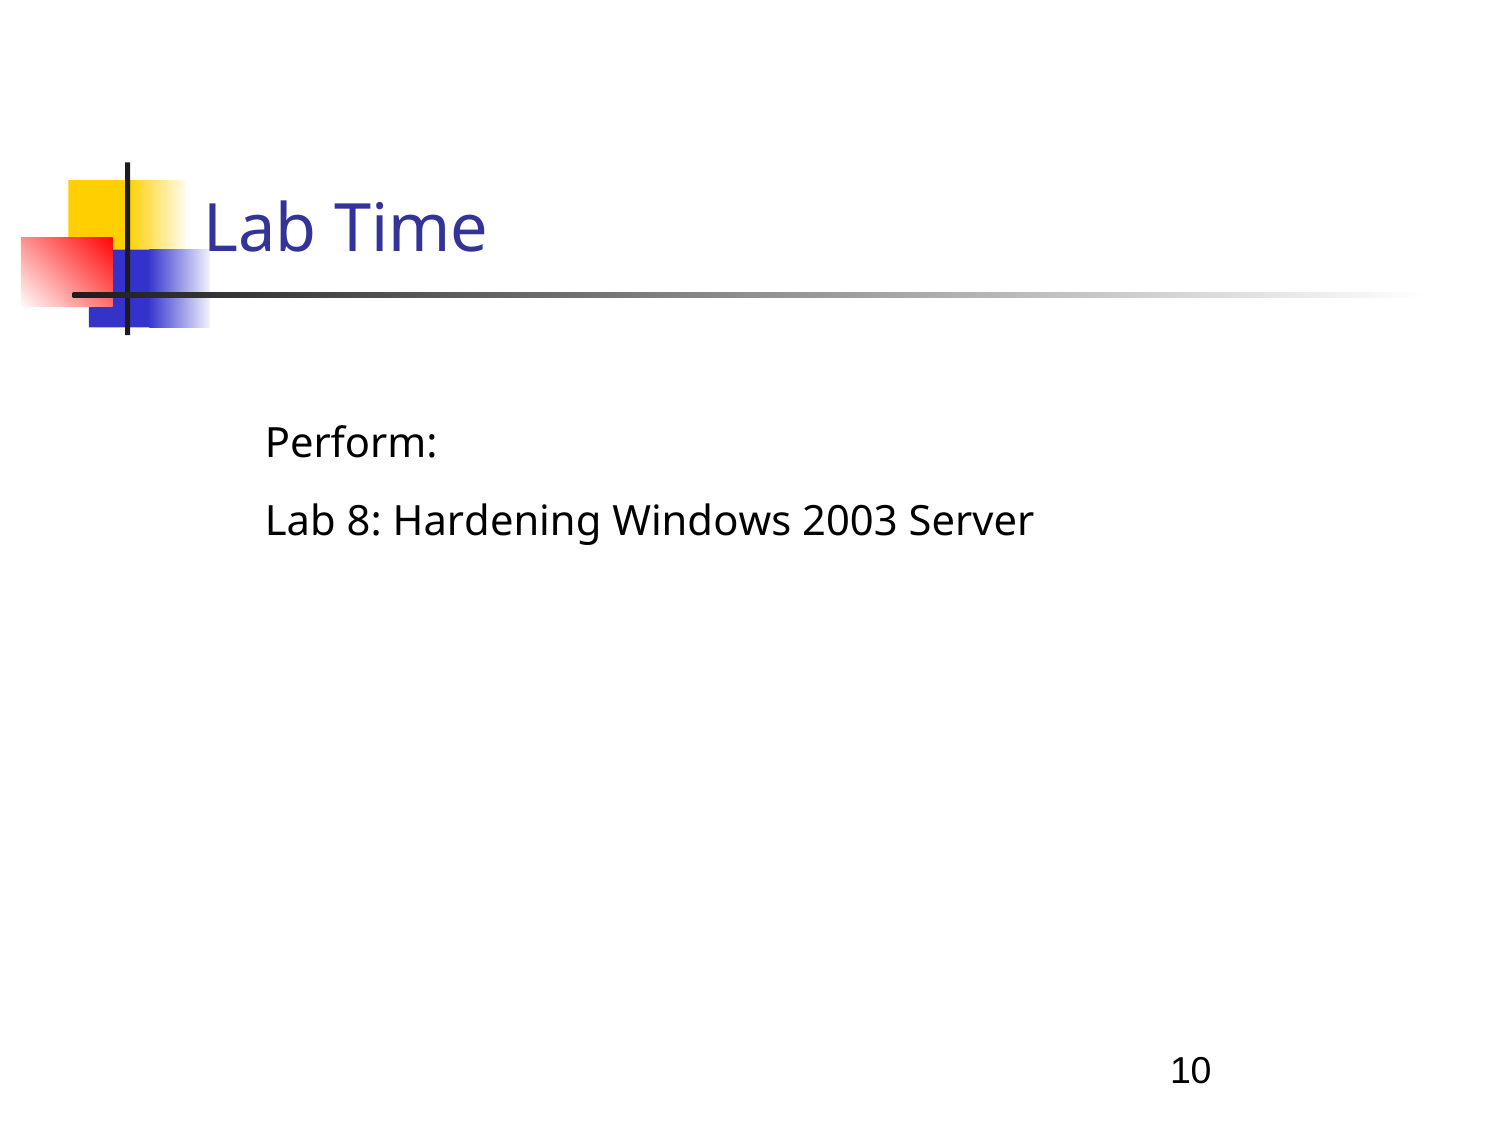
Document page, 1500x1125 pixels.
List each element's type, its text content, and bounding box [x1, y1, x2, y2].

list Perform: Lab 8: Hardening Windows 2003 Server [193, 331, 1469, 1007]
title Lab Time [188, 35, 1468, 276]
